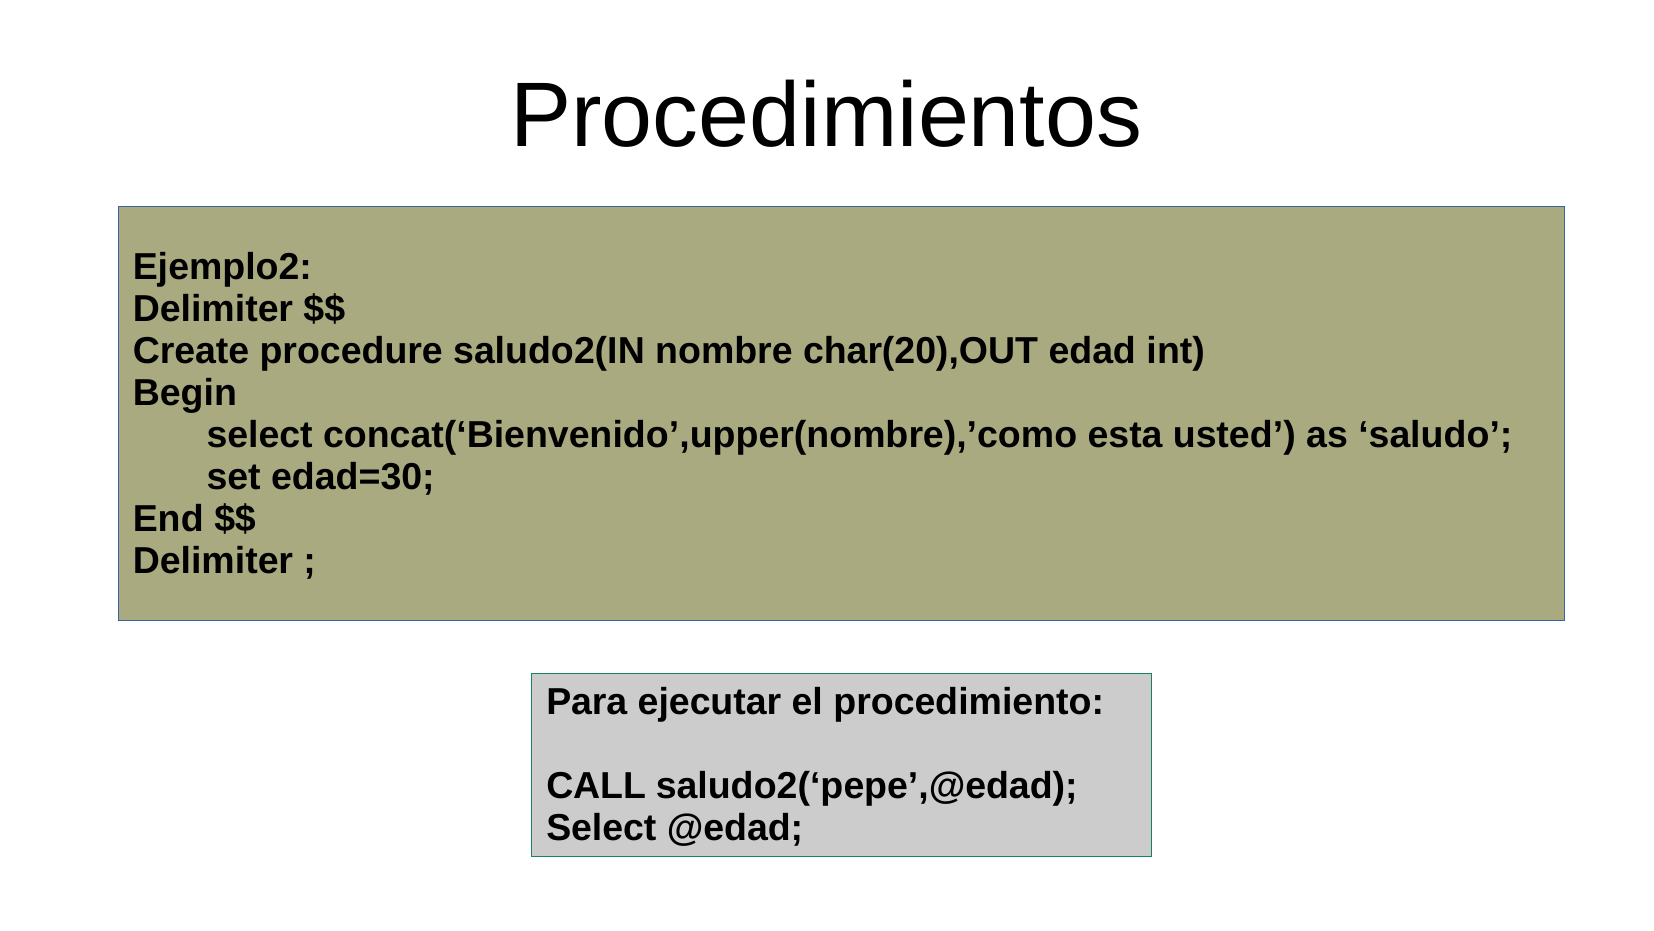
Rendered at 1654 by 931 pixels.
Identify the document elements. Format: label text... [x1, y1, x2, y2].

text_box Para ejecutar el procedimiento: CALL saludo2(‘pepe’,@edad); Select @edad; [531, 673, 1152, 857]
title Procedimientos [82, 37, 1571, 193]
text_box Ejemplo2: Delimiter $$ Create procedure saludo2(IN nombre char(20),OUT edad int) Begin select concat(‘Bienvenido’,upper(nombre),’como esta usted’) as ‘saludo’; set edad=30; End $$ Delimiter ; [118, 206, 1565, 621]
